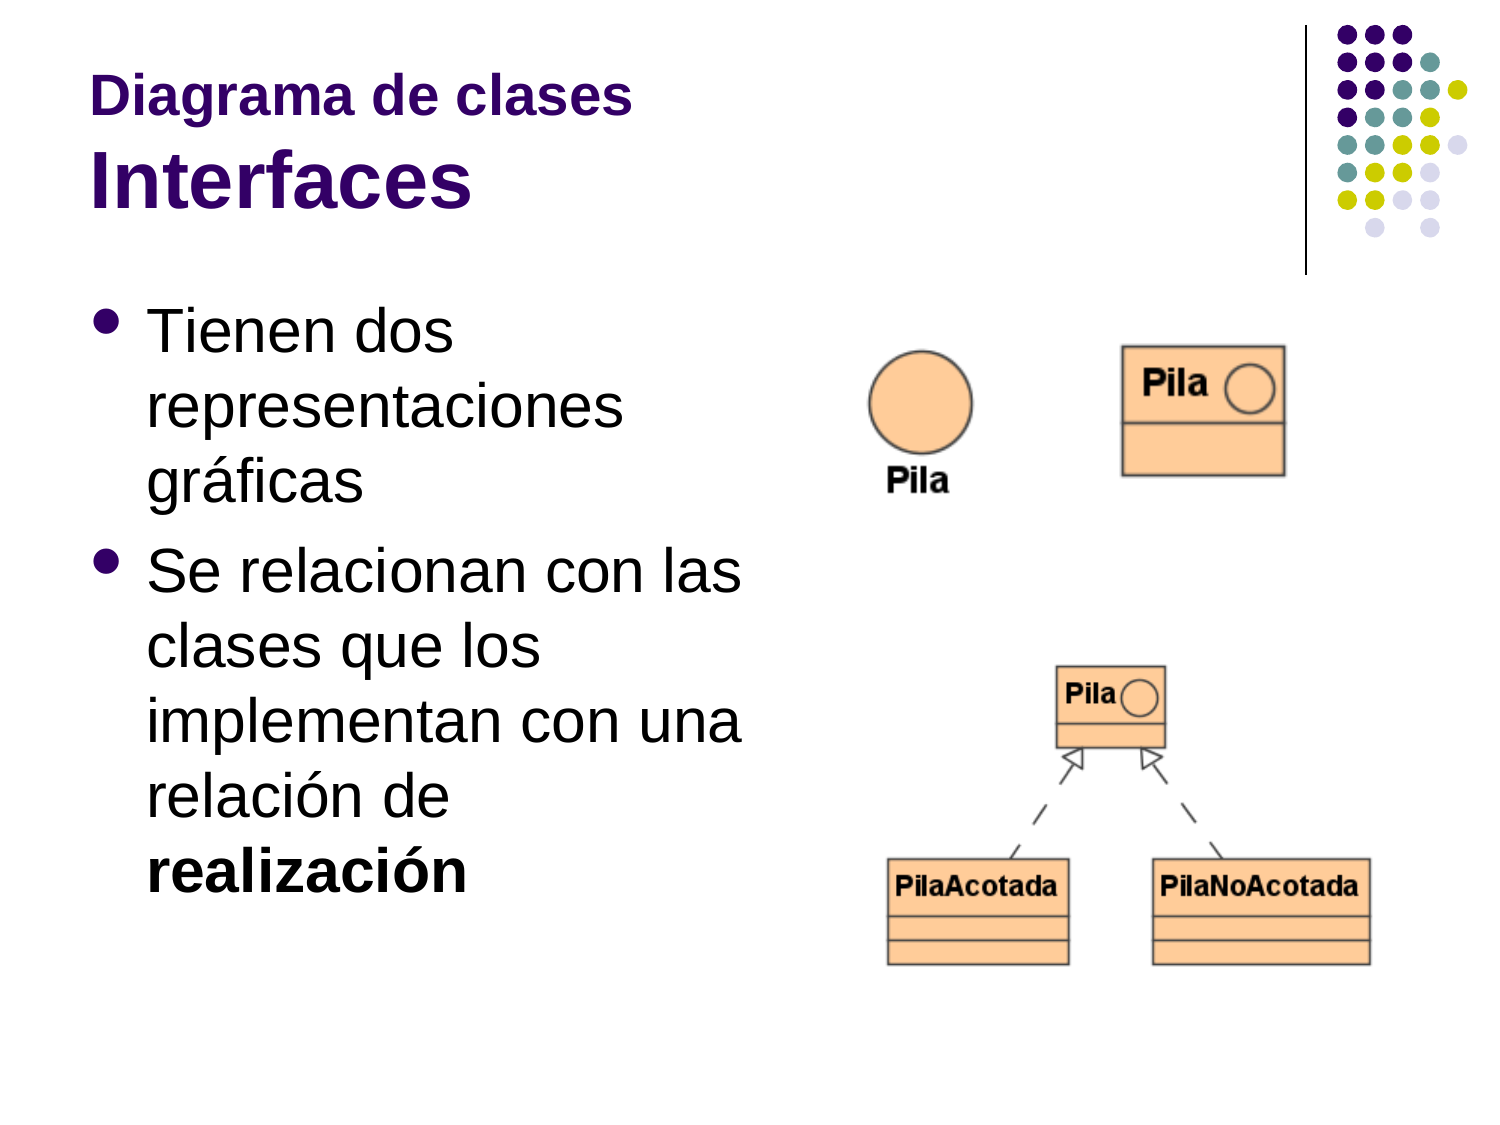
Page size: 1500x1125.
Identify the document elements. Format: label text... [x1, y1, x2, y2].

list Tienen dos representaciones gráficas Se relacionan con las clases que los implementan con una relación de realización [75, 282, 786, 1059]
picture [868, 645, 1389, 985]
title Diagrama de clases Interfaces [74, 20, 1313, 233]
picture [1104, 326, 1306, 497]
picture [844, 326, 1002, 528]
